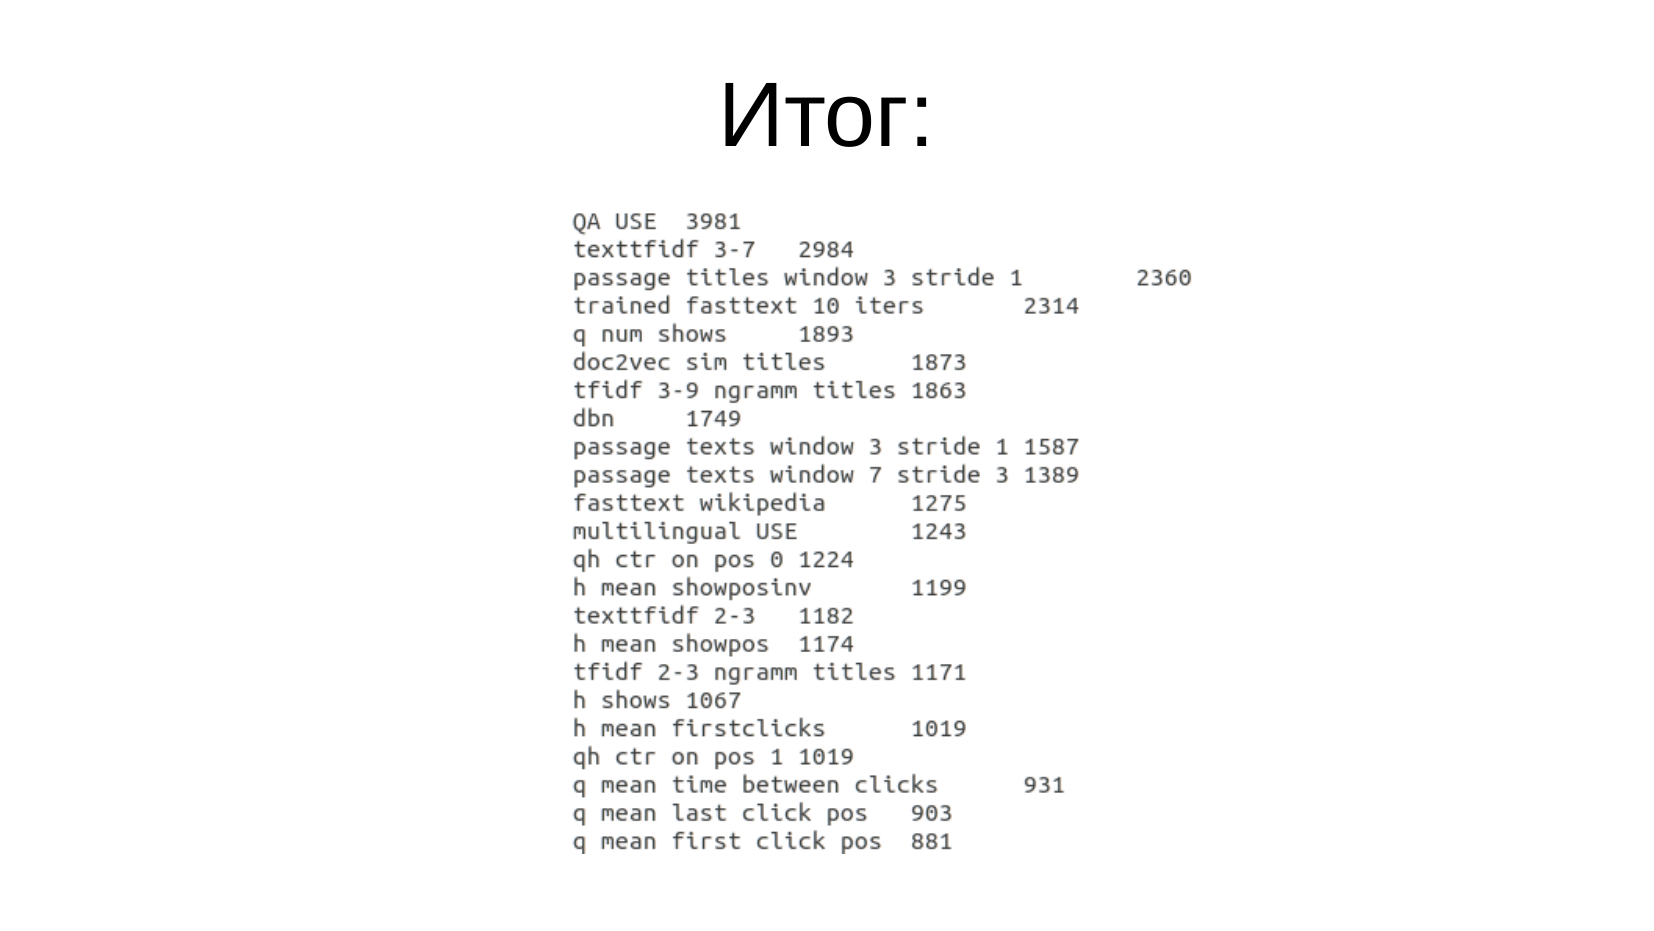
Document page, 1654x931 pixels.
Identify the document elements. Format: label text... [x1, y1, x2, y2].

picture [570, 209, 1199, 854]
title Итог: [82, 37, 1571, 193]
